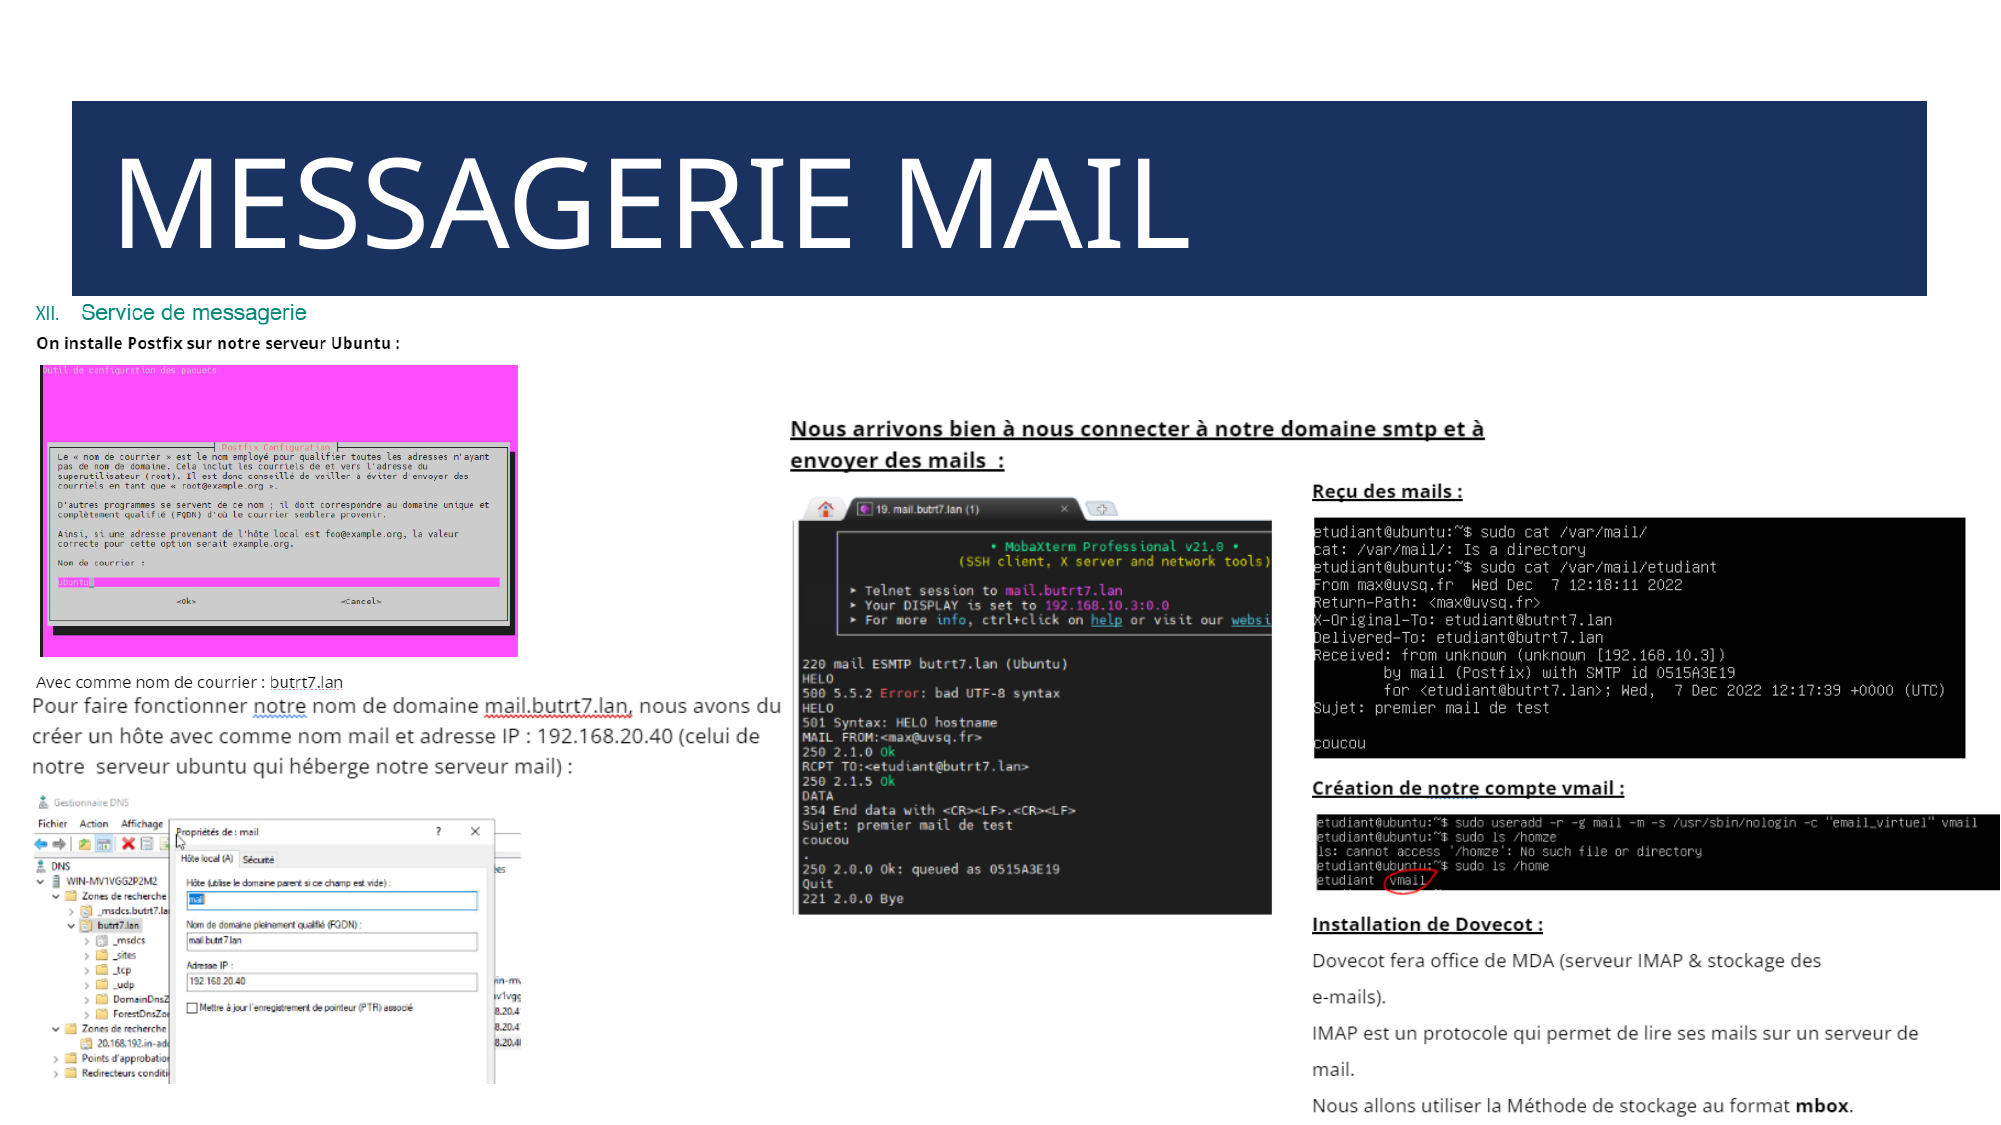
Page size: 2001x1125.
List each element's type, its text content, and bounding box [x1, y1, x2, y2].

picture [33, 299, 2000, 1120]
title Messagerie MAIL [95, 115, 1905, 282]
